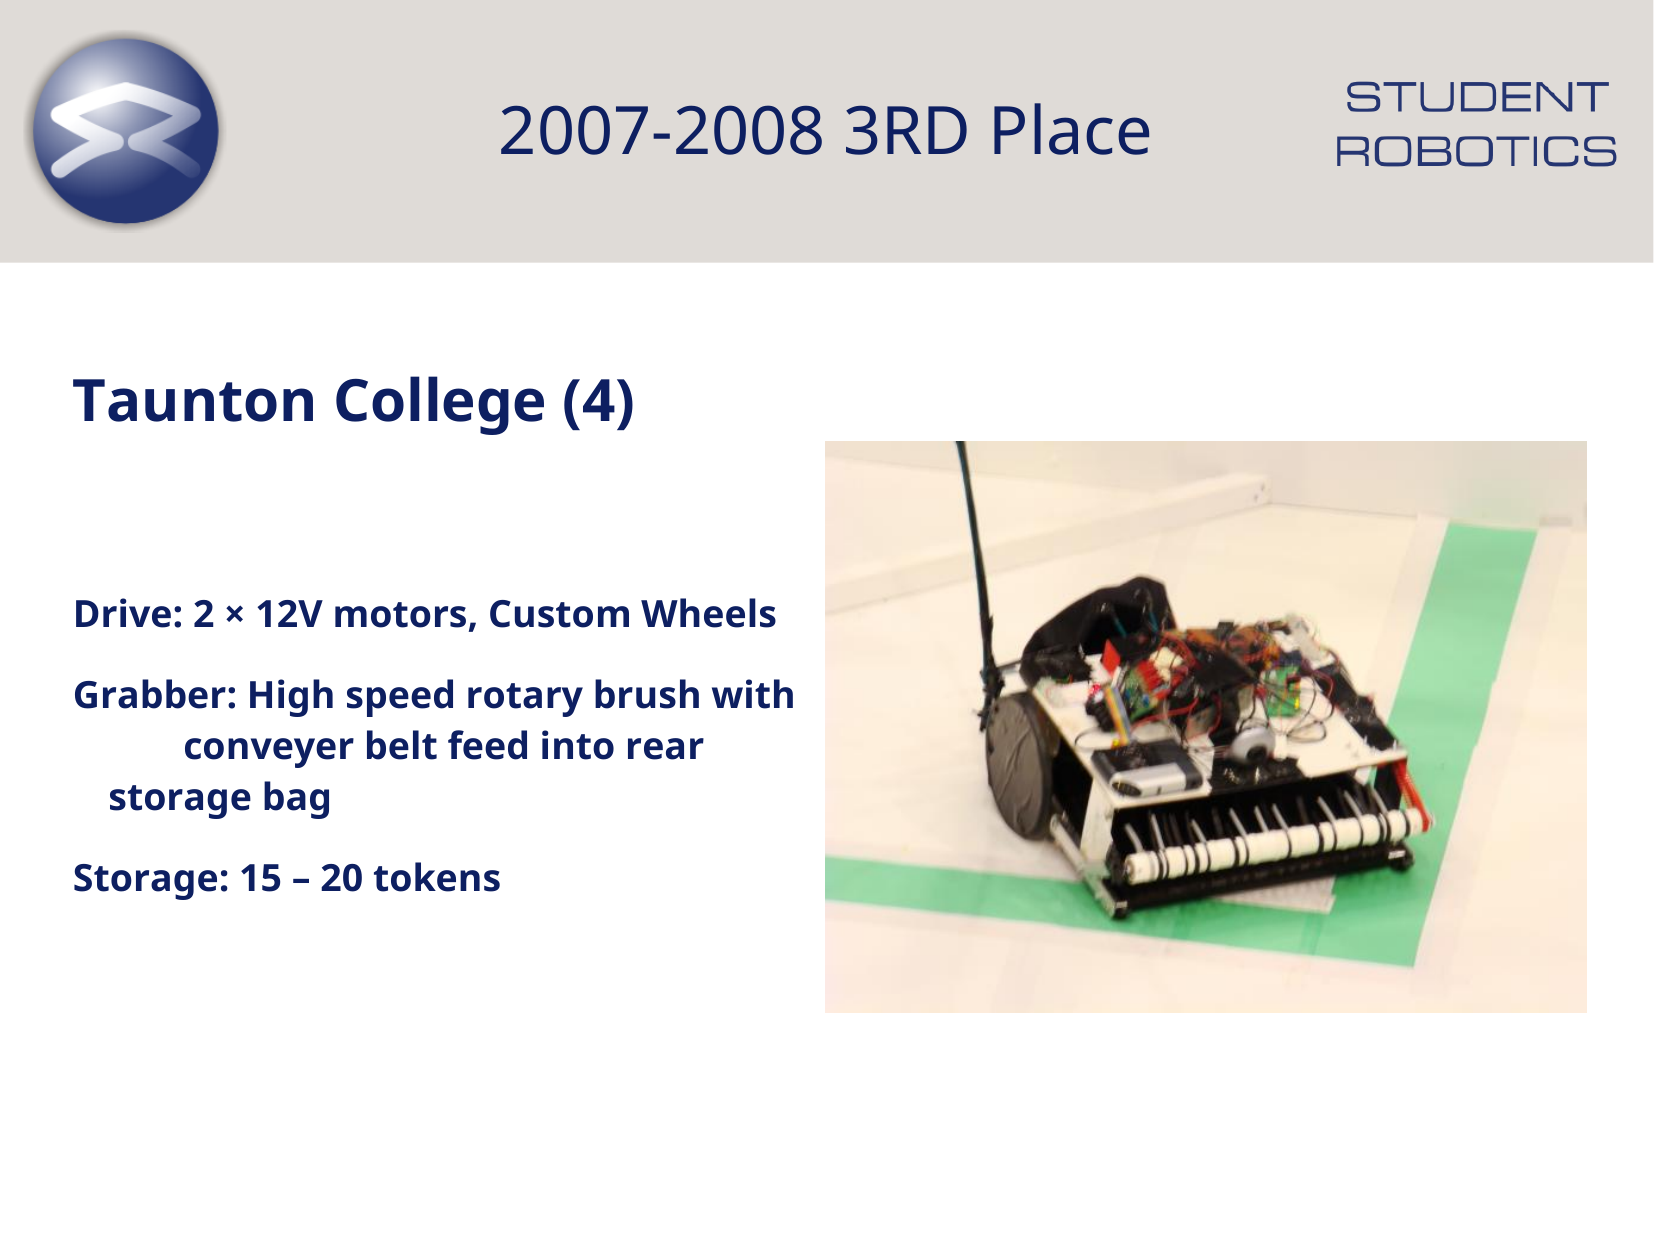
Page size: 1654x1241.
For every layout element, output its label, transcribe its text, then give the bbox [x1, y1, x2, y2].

picture [825, 441, 1587, 1013]
list Taunton College (4) Drive: 2 × 12V motors, Custom Wheels Grabber: High speed rotary brush with conveyer belt feed into rear storage bag Storage: 15 – 20 tokens [37, 358, 826, 1163]
picture [9, 19, 82, 245]
picture [1571, 68, 1633, 174]
title 2007-2008 3RD Place [82, 7, 1571, 250]
